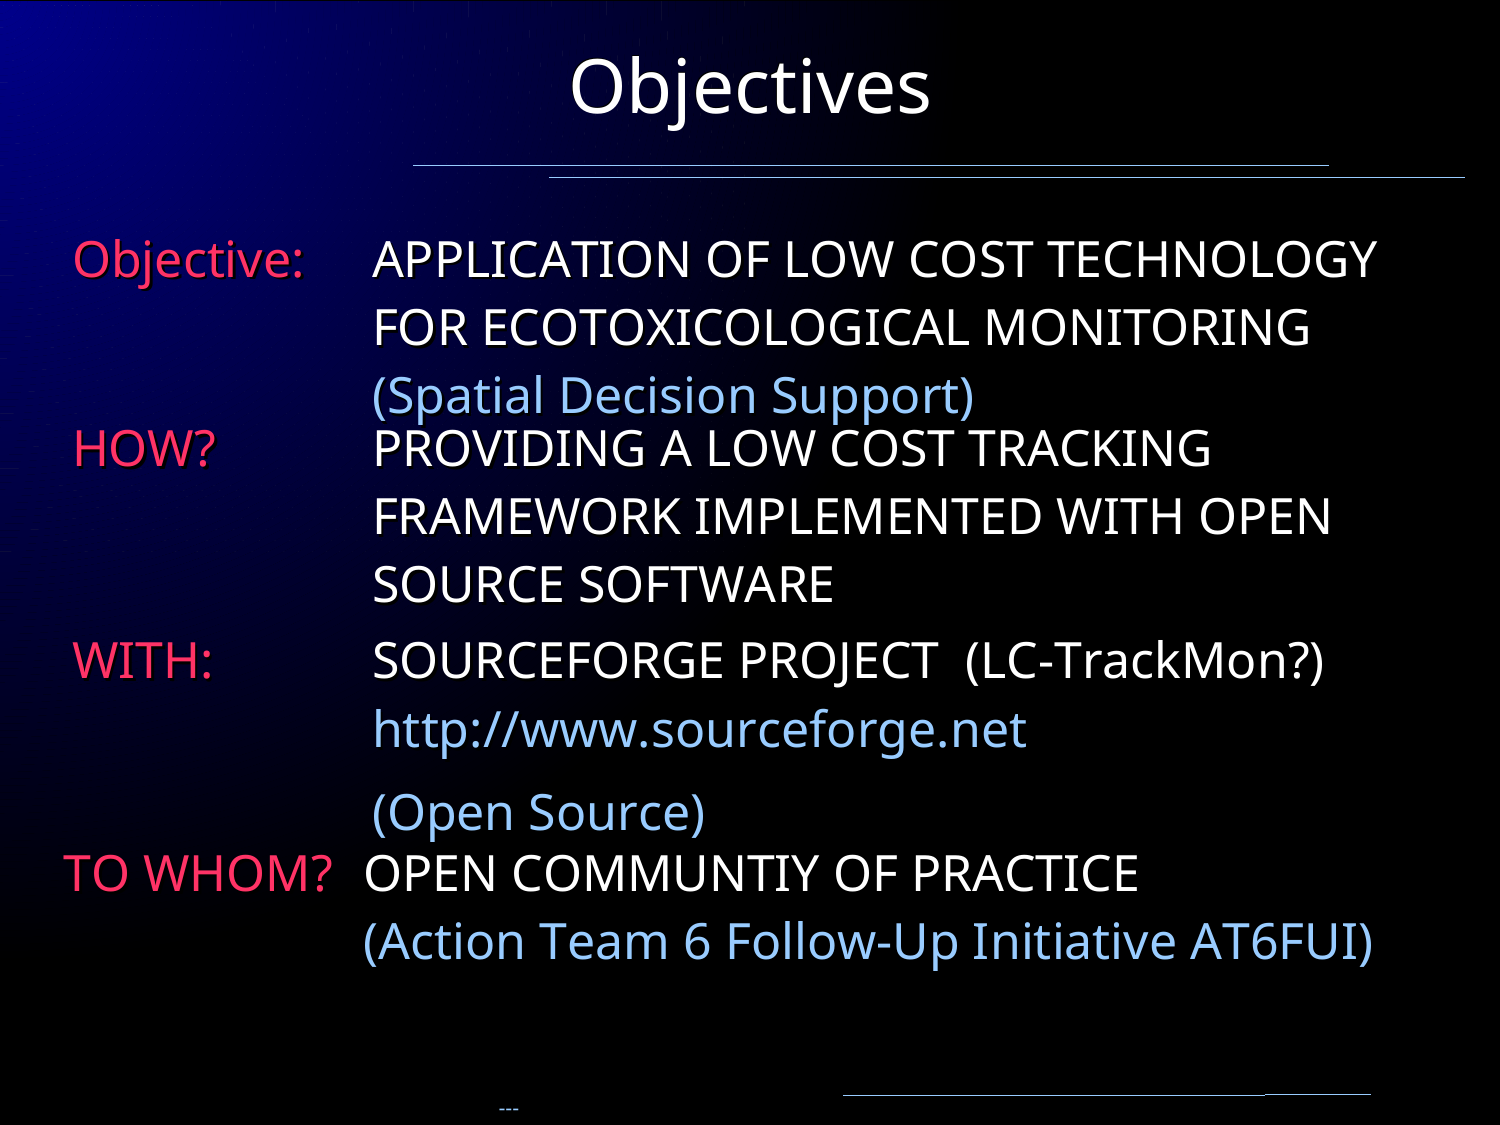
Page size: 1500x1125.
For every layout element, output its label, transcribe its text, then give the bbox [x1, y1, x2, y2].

text_box D [1186, 652, 1190, 671]
text_box C [896, 923, 901, 932]
text_box B [1059, 246, 1063, 262]
text_box D [1040, 663, 1052, 667]
text_box B [731, 246, 741, 262]
text_box B [812, 246, 822, 262]
text_box B [496, 246, 501, 262]
text_box B [627, 932, 665, 937]
text_box D [594, 652, 601, 671]
text_box E [367, 855, 398, 865]
text_box C [654, 721, 673, 748]
text_box B [812, 932, 832, 937]
text_box C [1095, 436, 1115, 452]
text_box C [630, 447, 643, 452]
text_box D [1066, 652, 1070, 671]
text_box C [1308, 923, 1313, 932]
text_box C [1033, 436, 1053, 452]
text_box C [785, 921, 790, 932]
text_box D [375, 652, 397, 671]
text_box B [470, 932, 490, 937]
text_box C [730, 923, 750, 932]
text_box HOW? PROVIDING A LOW COST TRACKING FRAMEWORK IMPLEMENTED WITH OPEN SOURCE SOFTWARE [57, 405, 1489, 425]
text_box C [560, 721, 597, 747]
text_box E [916, 855, 939, 865]
text_box B [408, 246, 431, 262]
text_box C [709, 721, 732, 748]
text_box E [1085, 855, 1110, 865]
text_box E [612, 855, 623, 865]
text_box B [835, 246, 845, 262]
text_box C [1001, 436, 1024, 452]
text_box TO WHOM? OPEN COMMUNTIY OF PRACTICE (Action Team 6 Follow-Up Initiative AT6FUI) [48, 830, 1480, 842]
text_box D [1192, 652, 1203, 671]
text_box E [946, 855, 969, 865]
text_box C [829, 721, 854, 748]
text_box D [542, 652, 561, 671]
text_box B [683, 246, 687, 262]
text_box E [738, 855, 742, 865]
text_box B [788, 246, 792, 262]
text_box C [1196, 447, 1209, 452]
text_box C [760, 721, 779, 748]
text_box C [911, 721, 934, 748]
text_box C [422, 721, 438, 748]
text_box B [850, 246, 858, 262]
text_box E [489, 855, 493, 865]
text_box D [664, 652, 672, 671]
text_box C [1167, 436, 1171, 452]
text_box D [1295, 652, 1308, 668]
text_box D [635, 652, 658, 671]
text_box C [1143, 436, 1162, 452]
text_box B [641, 246, 651, 262]
text_box C [490, 436, 500, 452]
text_box C [1343, 923, 1356, 932]
text_box C [772, 436, 781, 452]
text_box C [407, 436, 430, 452]
text_box D [1229, 652, 1254, 671]
text_box C [954, 721, 977, 747]
text_box B [1235, 246, 1245, 262]
text_box E [982, 855, 994, 865]
text_box E [1065, 855, 1078, 865]
text_box B [600, 932, 618, 937]
text_box C [710, 436, 714, 452]
text_box B [749, 246, 768, 262]
text_box B [1253, 246, 1257, 262]
text_box C [903, 436, 924, 452]
text_box C [1062, 436, 1071, 452]
text_box B [1212, 246, 1222, 262]
text_box E [791, 855, 801, 865]
text_box C [561, 436, 566, 452]
text_box C [1179, 436, 1188, 452]
text_box B [442, 749, 447, 759]
text_box D [1009, 652, 1017, 671]
text_box E [747, 855, 774, 865]
text_box B [994, 932, 1016, 937]
text_box B [1277, 246, 1287, 262]
text_box C [1255, 923, 1274, 932]
text_box E [657, 855, 668, 865]
text_box C [376, 721, 399, 747]
text_box D [1086, 652, 1102, 671]
text_box WITH: SOURCEFORGE PROJECT (LC-TrackMon?) http://www.sourceforge.net (Open Source)rce) [57, 618, 1489, 624]
text_box E [547, 855, 578, 865]
text_box C [613, 436, 622, 452]
text_box C [601, 436, 605, 452]
text_box C [521, 721, 558, 747]
text_box C [864, 436, 873, 452]
text_box C [734, 436, 743, 452]
text_box C [508, 436, 513, 452]
text_box C [759, 436, 767, 452]
text_box C [940, 741, 946, 748]
text_box D [857, 652, 876, 671]
text_box D [442, 652, 448, 671]
text_box C [806, 436, 814, 452]
text_box C [984, 721, 1007, 748]
text_box D [464, 652, 470, 671]
text_box E [837, 855, 868, 865]
text_box B [1034, 932, 1050, 937]
text_box A [632, 56, 639, 62]
text_box B [618, 246, 628, 262]
text_box B [911, 246, 921, 262]
text_box B [1105, 246, 1115, 262]
text_box C [1127, 436, 1132, 452]
text_box B [439, 246, 462, 262]
text_box C [1201, 923, 1211, 932]
text_box C [389, 923, 399, 932]
text_box B [469, 246, 473, 262]
text_box C [473, 741, 479, 748]
text_box E [587, 855, 597, 865]
text_box B [1176, 246, 1194, 262]
text_box B [1300, 246, 1310, 262]
text_box B [756, 932, 776, 937]
text_box E [877, 855, 897, 865]
text_box B [1316, 246, 1327, 262]
text_box C [832, 436, 841, 452]
text_box C [524, 436, 528, 452]
text_box B [933, 932, 955, 937]
text_box B [583, 246, 587, 262]
text_box B [1333, 258, 1346, 262]
text_box B [572, 932, 591, 937]
text_box C [688, 923, 707, 932]
text_box C [889, 436, 897, 452]
text_box C [980, 436, 984, 452]
text_box E [700, 855, 704, 865]
text_box B [1018, 246, 1022, 262]
text_box C [1222, 923, 1249, 932]
text_box D [1261, 652, 1284, 671]
text_box D [967, 652, 973, 671]
text_box B [965, 246, 975, 262]
text_box B [1200, 246, 1204, 262]
text_box E [776, 855, 789, 865]
text_box D [843, 652, 847, 671]
text_box E [465, 855, 476, 865]
text_box D [1217, 652, 1222, 671]
text_box E [810, 855, 819, 865]
text_box D [985, 652, 989, 671]
text_box B [545, 246, 565, 262]
text_box C [403, 721, 419, 748]
text_box C [810, 721, 826, 747]
text_box C [880, 721, 904, 749]
text_box C [785, 436, 802, 452]
text_box D [1316, 652, 1322, 671]
text_box B [1139, 246, 1166, 262]
text_box E [676, 855, 681, 865]
text_box E [407, 855, 430, 865]
text_box C [539, 923, 566, 932]
text_box C [367, 923, 376, 932]
text_box B [1093, 932, 1109, 937]
text_box C [577, 436, 596, 452]
text_box B [499, 932, 521, 937]
text_box D [773, 652, 796, 671]
text_box D [743, 652, 766, 671]
text_box C [1360, 923, 1369, 932]
text_box B [415, 932, 432, 937]
text_box C [798, 921, 803, 932]
text_box B [1069, 932, 1087, 937]
text_box C [1283, 923, 1303, 932]
text_box D [570, 652, 589, 671]
text_box B [884, 246, 892, 262]
text_box D [681, 659, 694, 671]
text_box C [740, 721, 756, 747]
text_box D [828, 652, 835, 671]
text_box D [802, 652, 809, 671]
text_box C [939, 436, 943, 452]
text_box C [442, 721, 466, 749]
text_box D [702, 652, 721, 671]
text_box D [509, 652, 517, 671]
text_box C [543, 436, 552, 452]
text_box B [1154, 932, 1173, 937]
text_box E [516, 855, 541, 865]
text_box C [784, 721, 807, 748]
text_box C [377, 436, 400, 452]
text_box D [1133, 652, 1152, 671]
text_box C [974, 923, 987, 932]
text_box B [1352, 246, 1374, 262]
text_box B [863, 246, 880, 262]
text_box C [461, 436, 469, 452]
text_box D [402, 652, 409, 671]
text_box B [604, 246, 609, 262]
text_box C [641, 741, 647, 748]
text_box C [474, 436, 484, 452]
text_box B [435, 932, 451, 937]
text_box B [942, 246, 952, 262]
text_box C [484, 721, 497, 747]
text_box E [1009, 855, 1034, 865]
text_box D [923, 652, 927, 671]
text_box B [510, 246, 520, 262]
text_box B [659, 246, 677, 262]
text_box B [378, 246, 398, 262]
text_box D [479, 652, 502, 671]
text_box C [502, 721, 515, 747]
text_box C [1010, 721, 1026, 748]
text_box B [982, 246, 1002, 262]
text_box D [1104, 652, 1126, 671]
text_box D [883, 652, 891, 671]
text_box C [678, 721, 703, 748]
text_box D [1204, 652, 1215, 671]
text_box E [632, 855, 642, 865]
text_box C [861, 721, 877, 747]
text_box D [620, 652, 627, 671]
text_box E [714, 855, 725, 865]
text_box D [1158, 652, 1178, 671]
text_box Objective: APPLICATION OF LOW COST TECHNOLOGY FOR ECOTOXICOLOGICAL MONITORING (Spatial Decision Support) [57, 216, 1489, 224]
text_box C [599, 721, 636, 747]
text_box B [882, 749, 903, 759]
text_box B [708, 246, 718, 262]
text_box B [1079, 246, 1098, 262]
text_box D [428, 652, 435, 671]
text_box E [437, 855, 457, 865]
text_box E [1117, 855, 1137, 865]
text_box C [666, 436, 686, 452]
text_box C [436, 436, 445, 452]
text_box E [1035, 855, 1062, 865]
